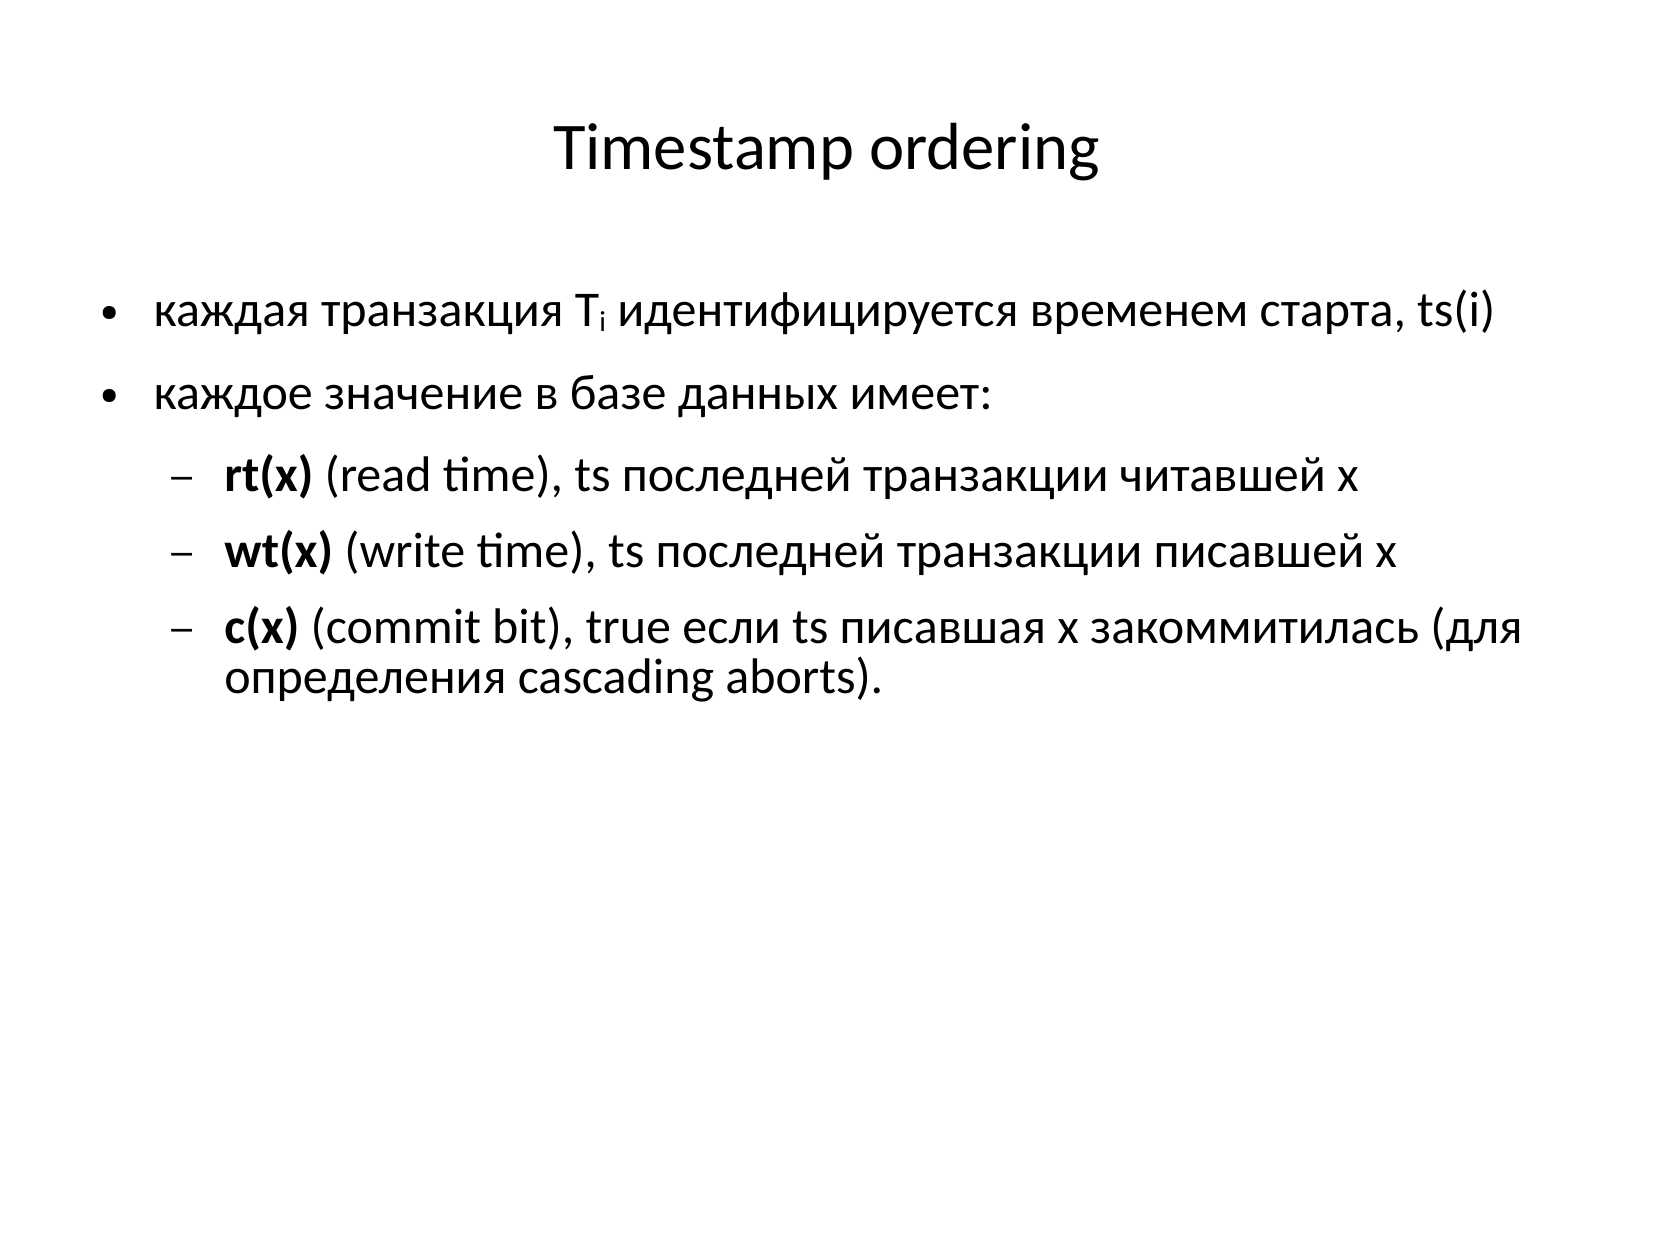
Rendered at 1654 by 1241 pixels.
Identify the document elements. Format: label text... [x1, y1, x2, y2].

list каждая транзакция Ti идентифицируется временем старта, ts(i) каждое значение в базе данных имеет: rt(x) (read time), ts последней транзакции читавшей x wt(x) (write time), ts последней транзакции писавшей x c(x) (commit bit), true если ts писавшая x закоммитилась (для определения cascading aborts). [82, 289, 1571, 1108]
title Timestamp ordering [82, 49, 1571, 257]
